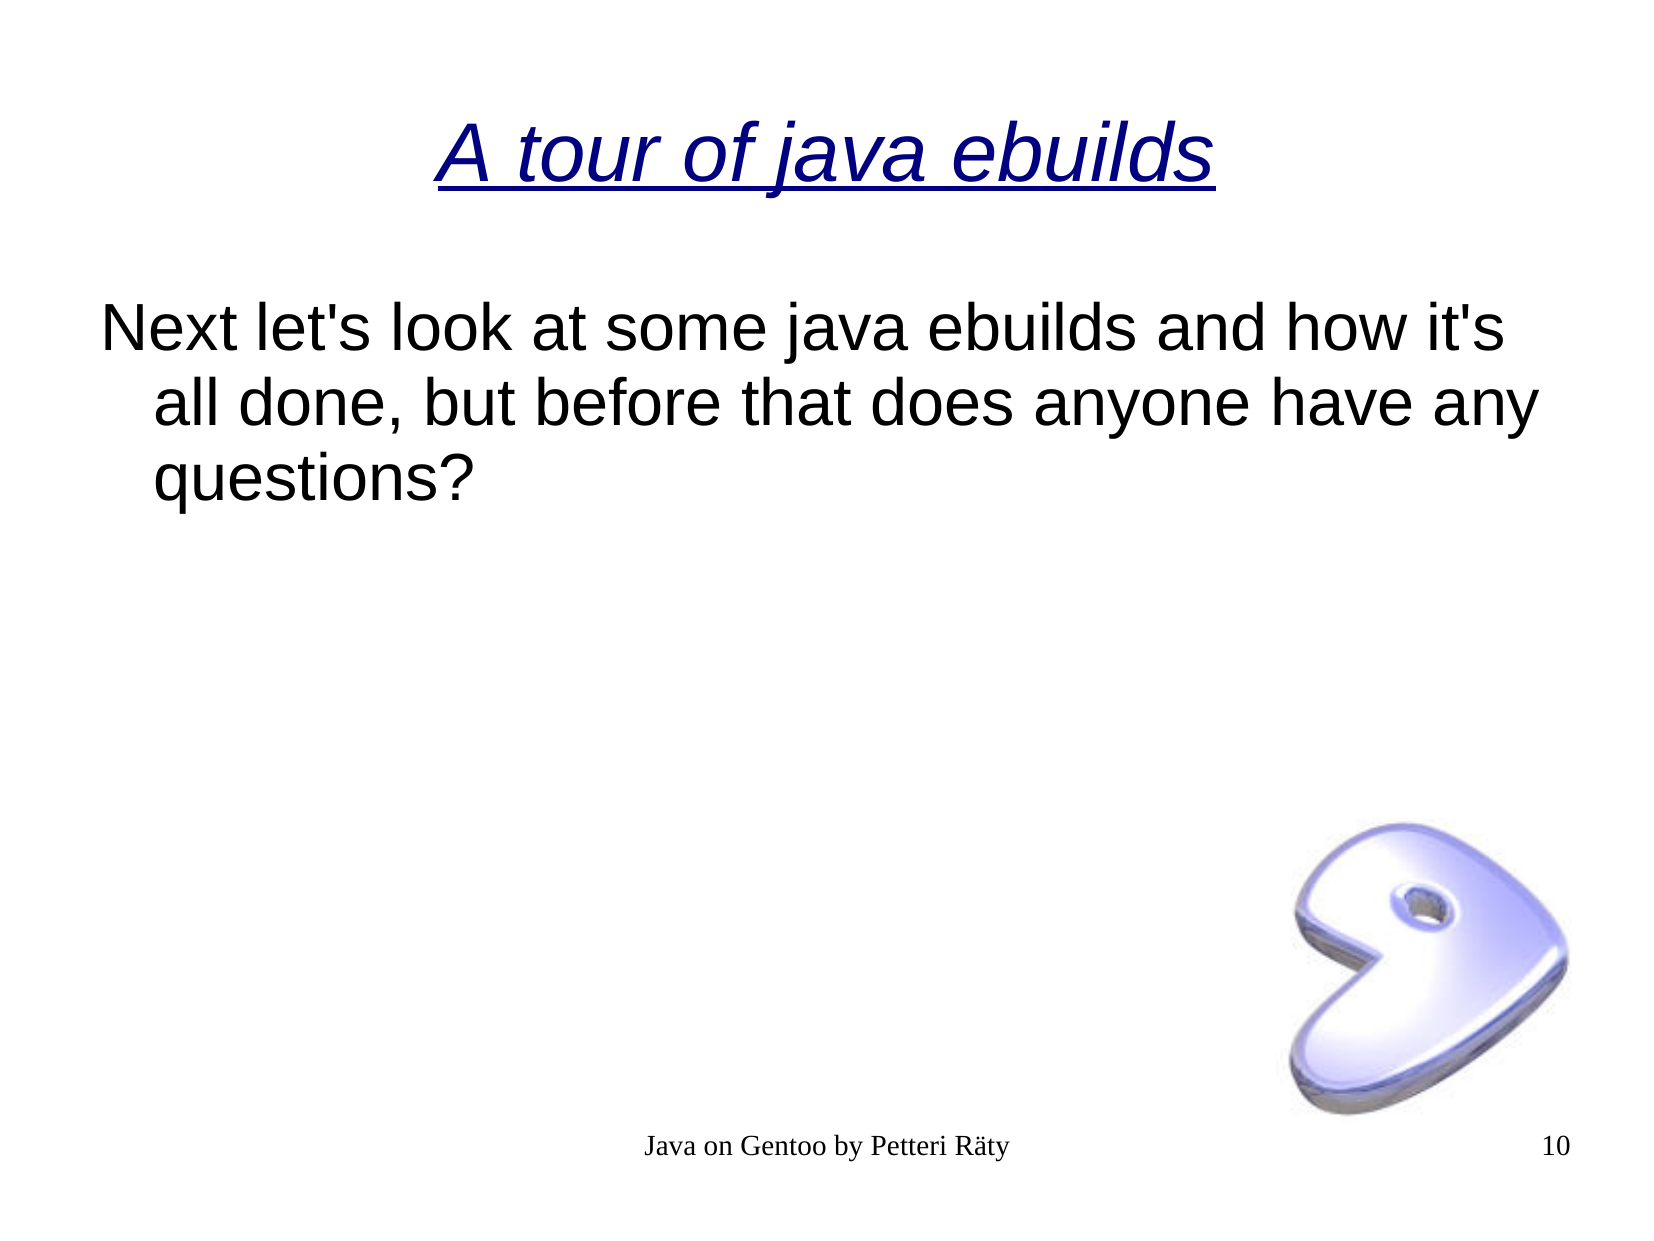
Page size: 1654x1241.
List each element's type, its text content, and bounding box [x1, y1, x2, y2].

picture [1275, 818, 1576, 1125]
list Next let's look at some java ebuilds and how it's all done, but before that does anyone have any questions? [82, 290, 1571, 1094]
title A tour of java ebuilds [82, 56, 1571, 250]
